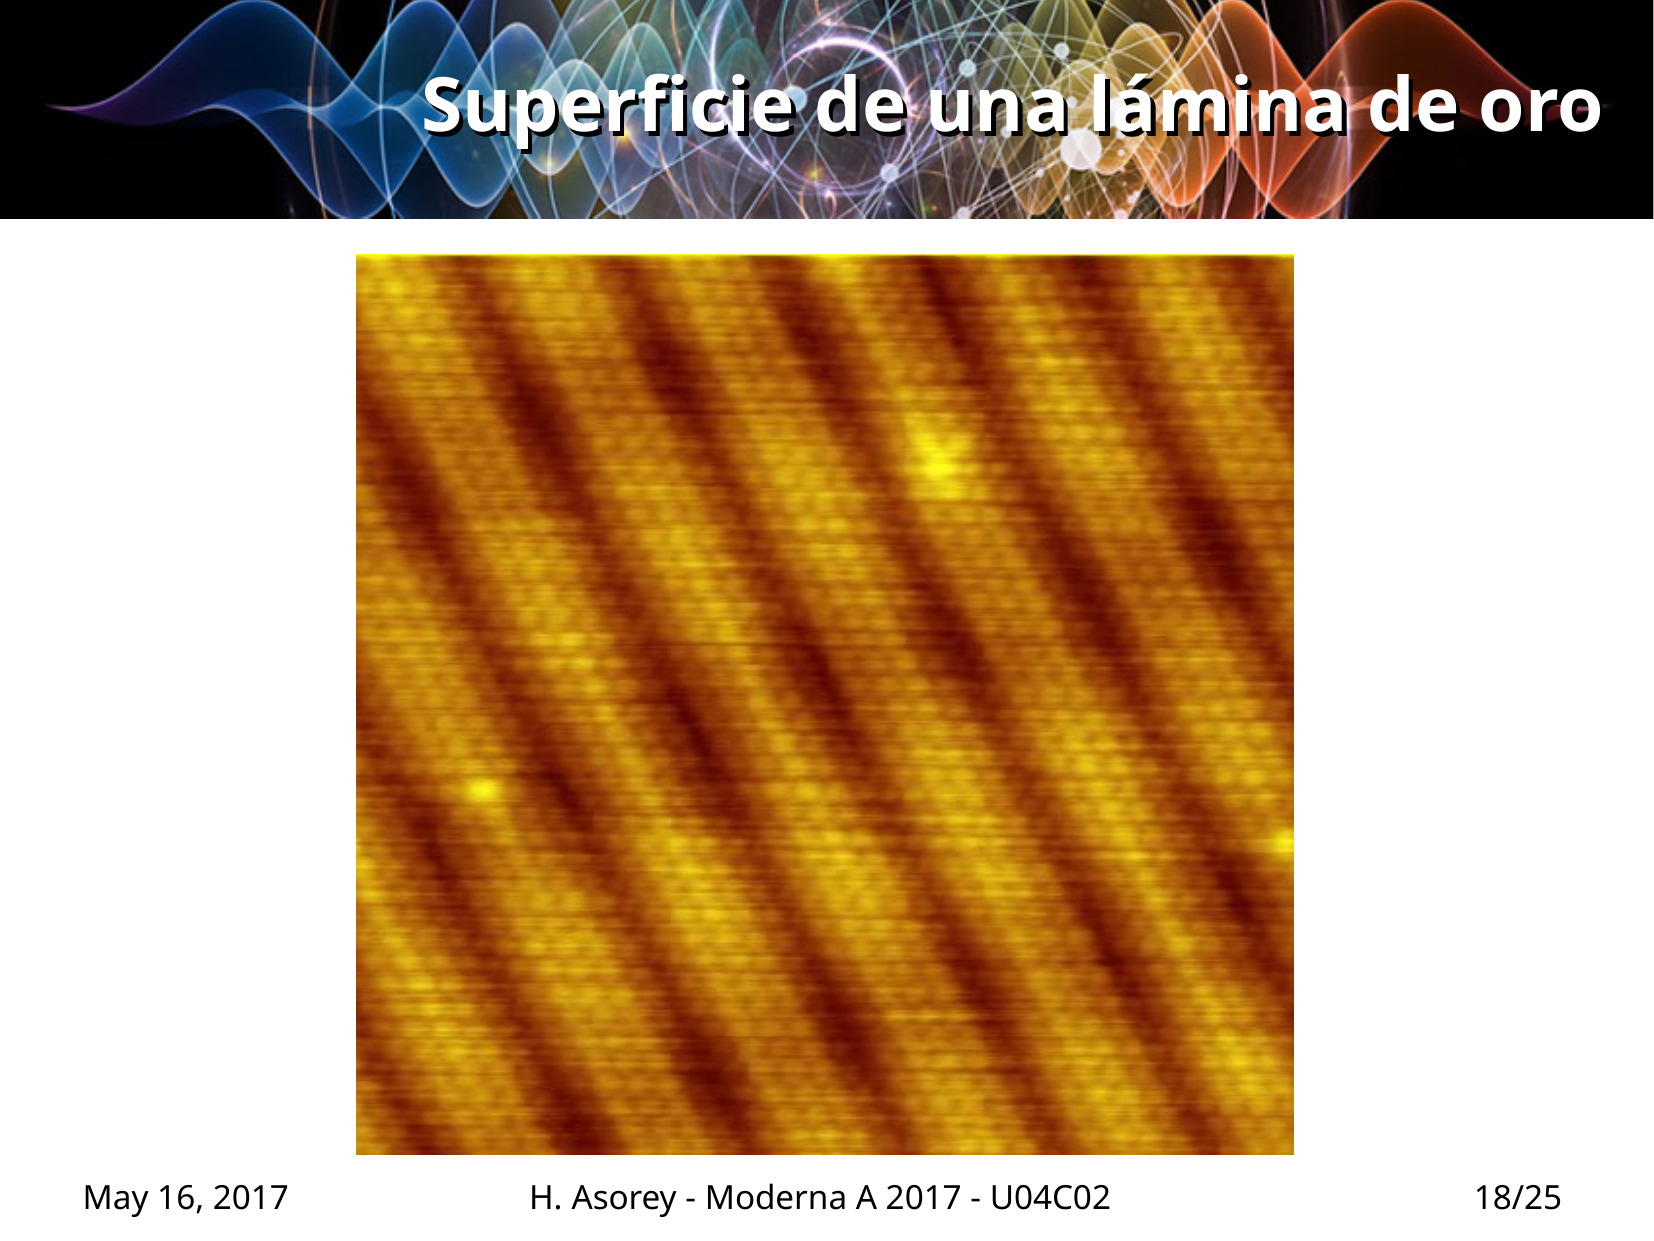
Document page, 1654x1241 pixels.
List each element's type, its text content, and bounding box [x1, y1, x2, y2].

title Superficie de una lámina de oro [45, 15, 1606, 191]
picture [356, 254, 1294, 1156]
picture [0, 0, 1654, 219]
